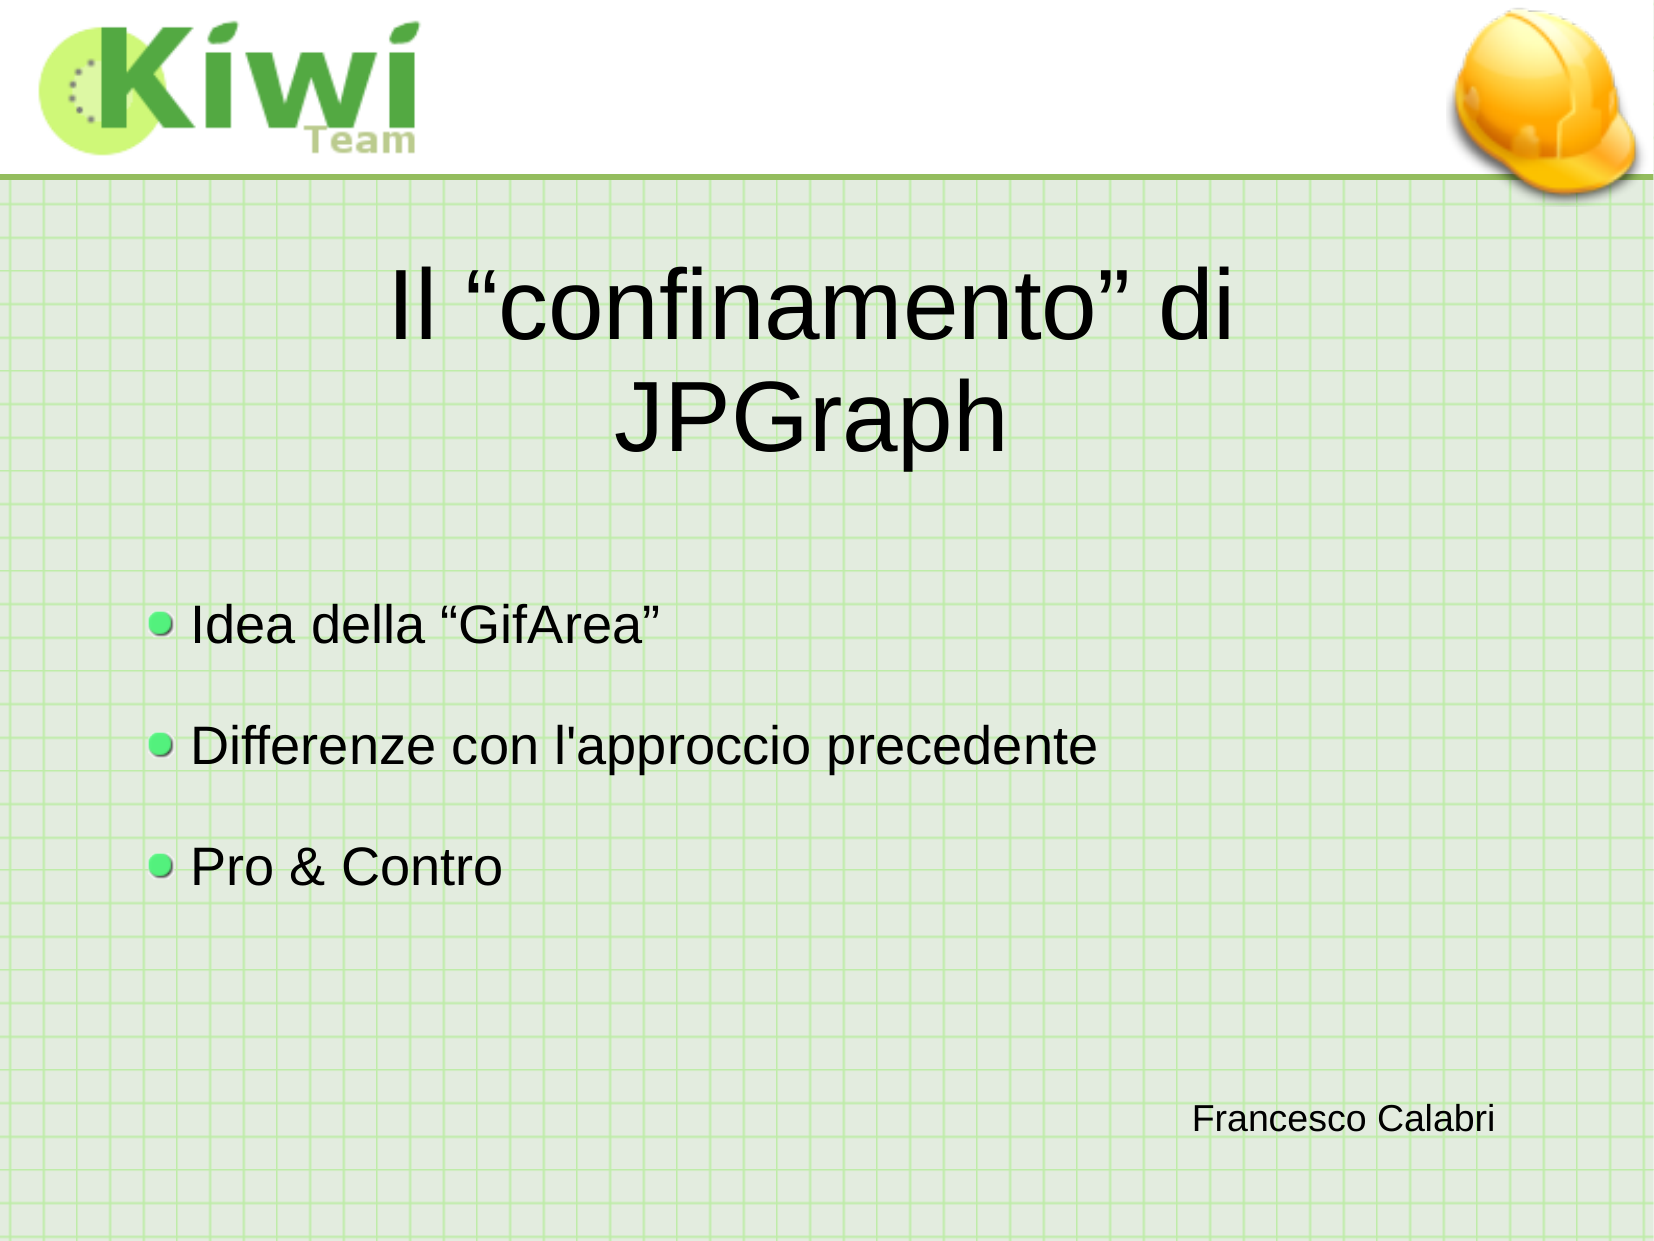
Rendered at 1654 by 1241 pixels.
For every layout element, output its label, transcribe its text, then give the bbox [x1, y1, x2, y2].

picture [29, 7, 438, 166]
text_box Francesco Calabri [1181, 1086, 1506, 1152]
subtitle Il “confinamento” di JPGraph [383, 248, 1241, 473]
picture [0, 0, 1654, 1241]
text_box Idea della “GifArea” Differenze con l'approccio precedente Pro & Contro [147, 519, 1536, 898]
text_box [0, 0, 1446, 174]
